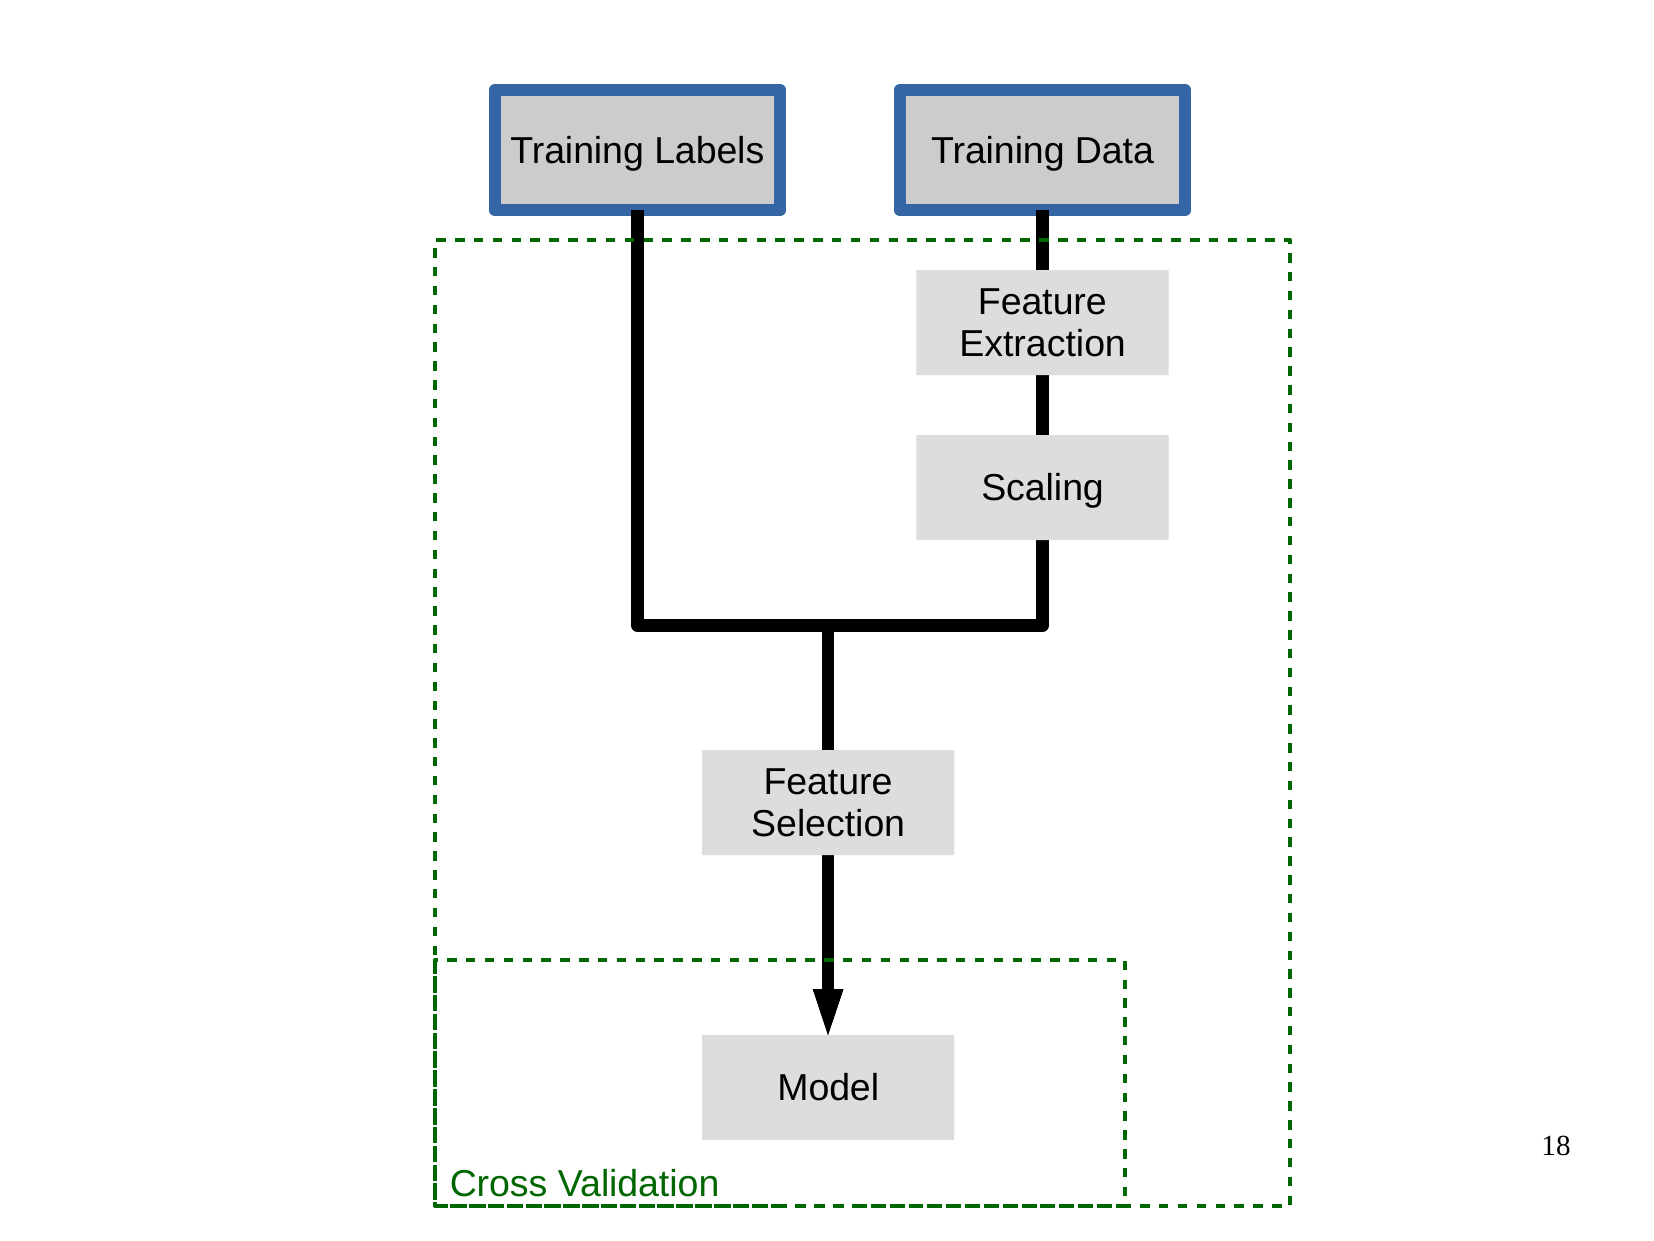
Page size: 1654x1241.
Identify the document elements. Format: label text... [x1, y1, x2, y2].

text_box Training Labels [495, 90, 781, 211]
text_box Model [702, 1035, 955, 1141]
text_box Feature Selection [702, 750, 955, 856]
text_box Scaling [916, 435, 1169, 541]
text_box Cross Validation [435, 1155, 766, 1212]
text_box Feature Extraction [916, 270, 1169, 376]
text_box Training Data [900, 90, 1186, 211]
